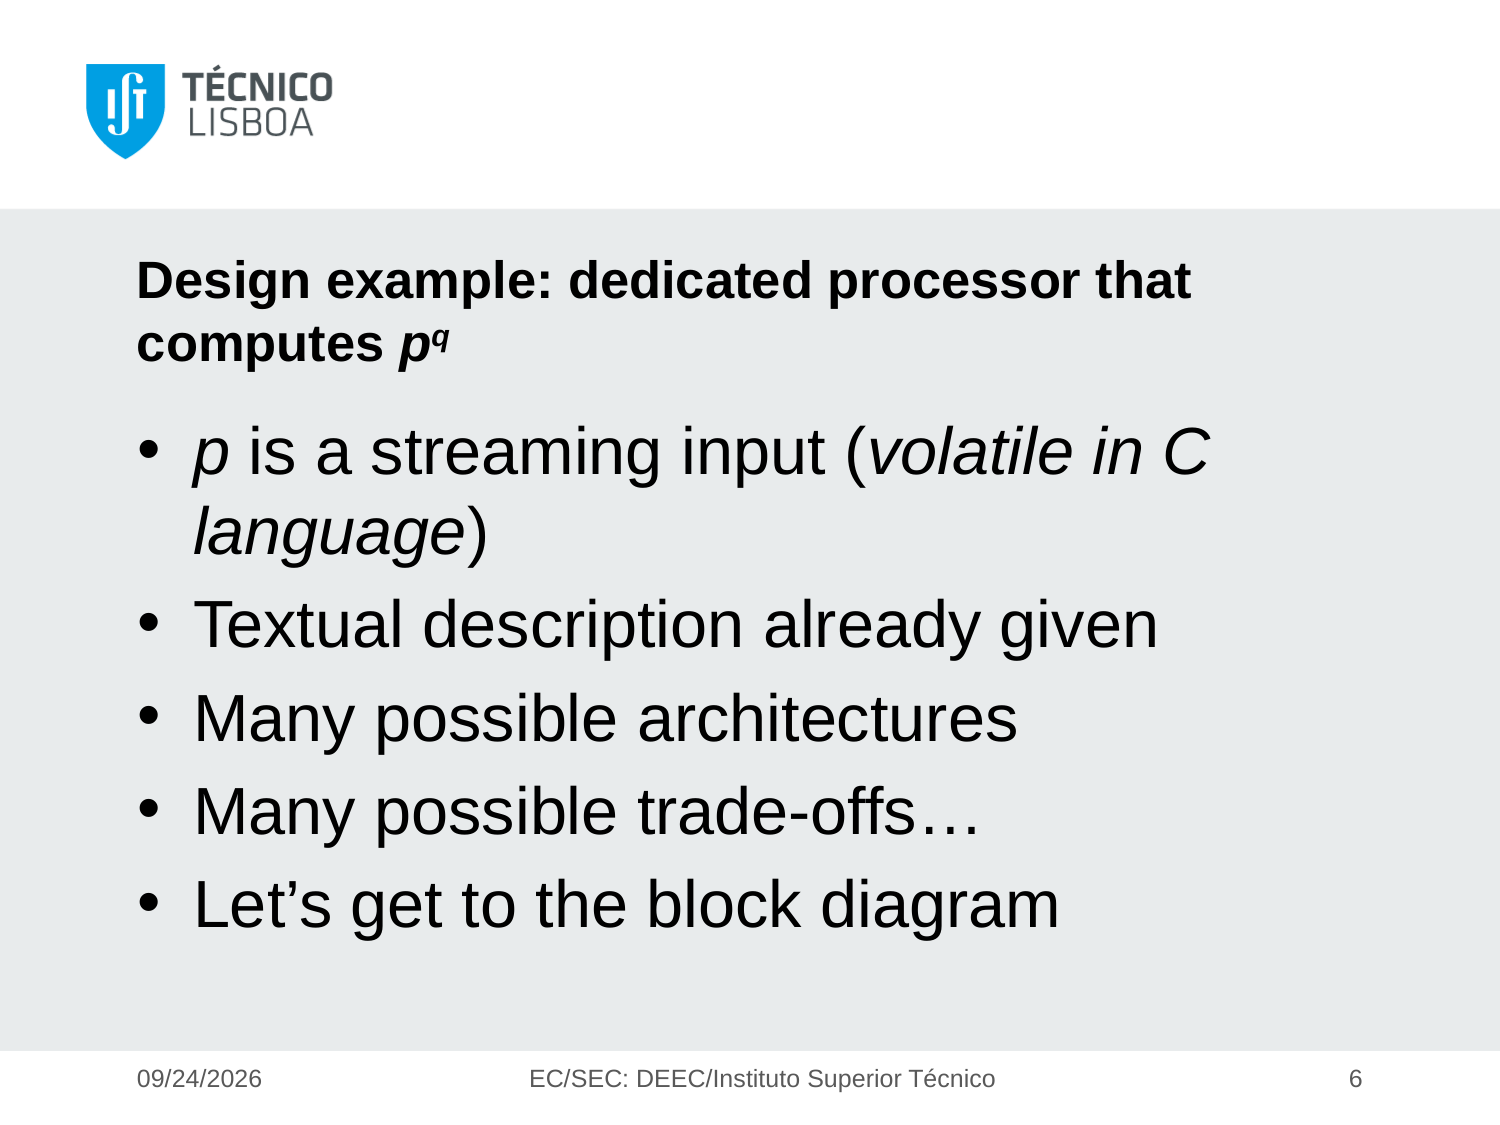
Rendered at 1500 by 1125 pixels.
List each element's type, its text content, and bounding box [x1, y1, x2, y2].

picture [0, 0, 1500, 1125]
slide_number <number> [1077, 1052, 1378, 1103]
list p is a streaming input (volatile in C language) Textual description already given Many possible architectures Many possible trade-offs… Let’s get to the block diagram [121, 400, 1378, 1005]
title Design example: dedicated processor that computes pq [121, 237, 1378, 381]
footer EC/SEC: DEEC/Instituto Superior Técnico [512, 1052, 1021, 1103]
slide_number 11/05/2020 [121, 1052, 425, 1103]
